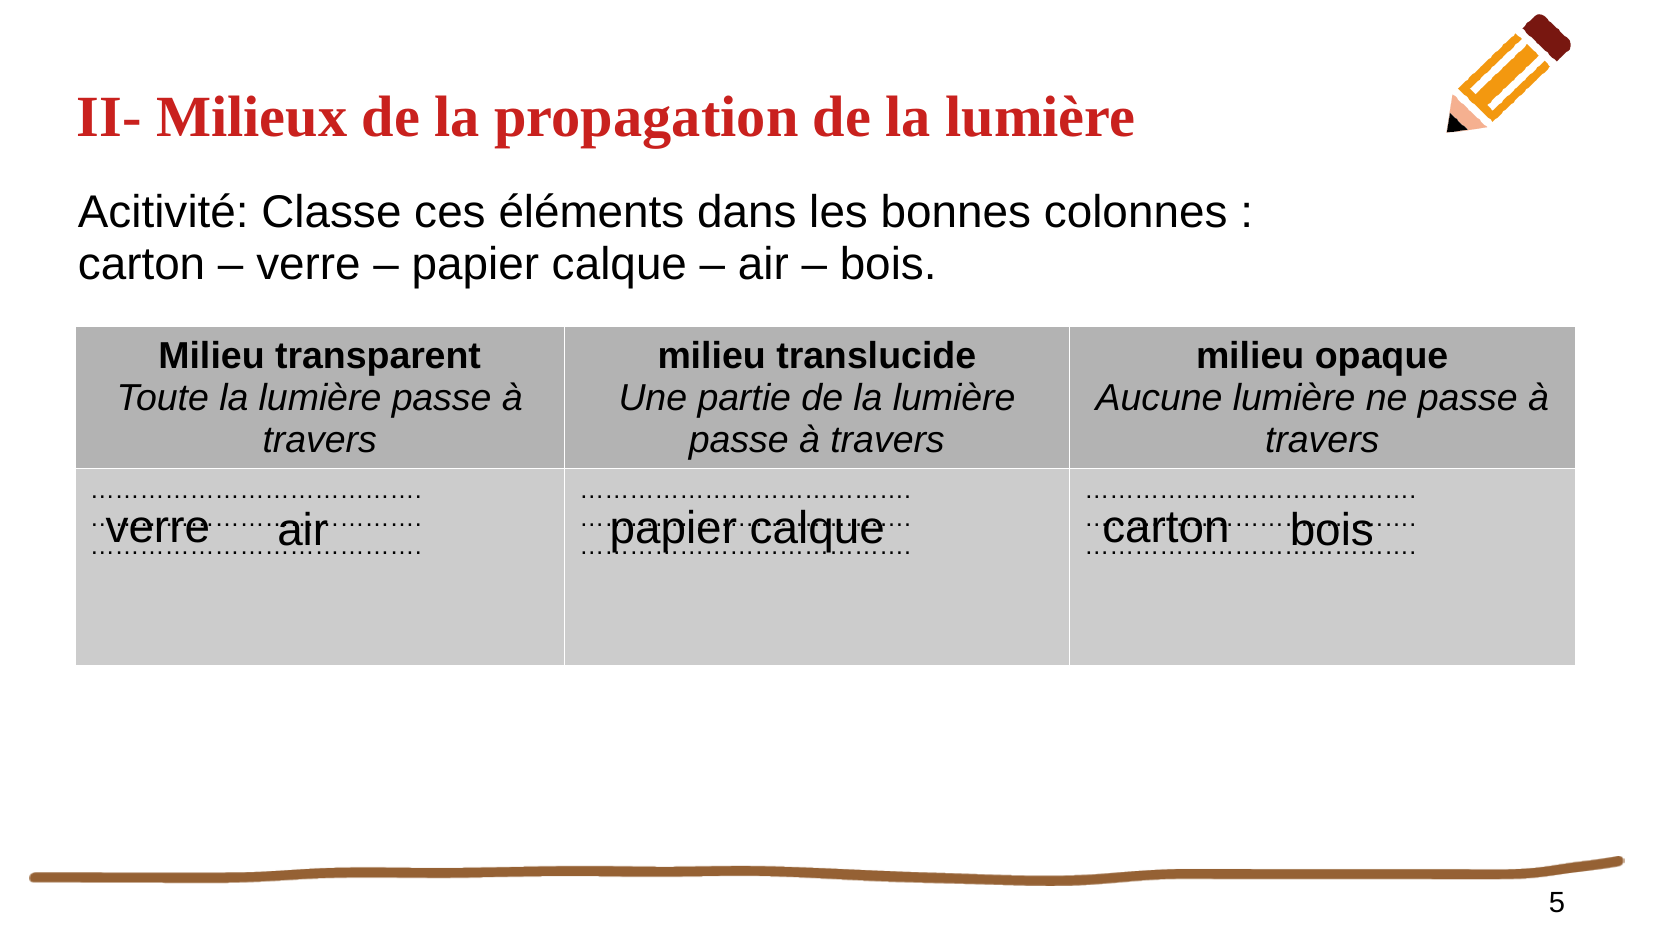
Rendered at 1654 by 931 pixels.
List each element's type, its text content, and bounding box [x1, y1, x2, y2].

text_box bois [1275, 496, 1389, 563]
picture [1446, 14, 1571, 133]
table_cell …………………………………. …………………………………. …………………………………. [565, 469, 1069, 665]
table_header milieu translucide Une partie de la lumière passe à travers [565, 327, 1069, 468]
picture [29, 856, 1625, 886]
text_box Acitivité: Classe ces éléments dans les bonnes colonnes : carton – verre – papier calque – air – bois. [63, 178, 1564, 297]
text_box air [262, 496, 344, 563]
title II- Milieux de la propagation de la lumière [76, 64, 1436, 169]
table_cell …………………………………. …………………………………. …………………………………. [76, 469, 564, 665]
text_box carton [1087, 493, 1245, 560]
table_header Milieu transparent Toute la lumière passe à travers [76, 327, 564, 468]
table_cell …………………………………. …………………………………. …………………………………. [1070, 469, 1575, 665]
text_box papier calque [594, 494, 901, 561]
text_box verre [90, 493, 226, 560]
table_header milieu opaque Aucune lumière ne passe à travers [1070, 327, 1575, 468]
